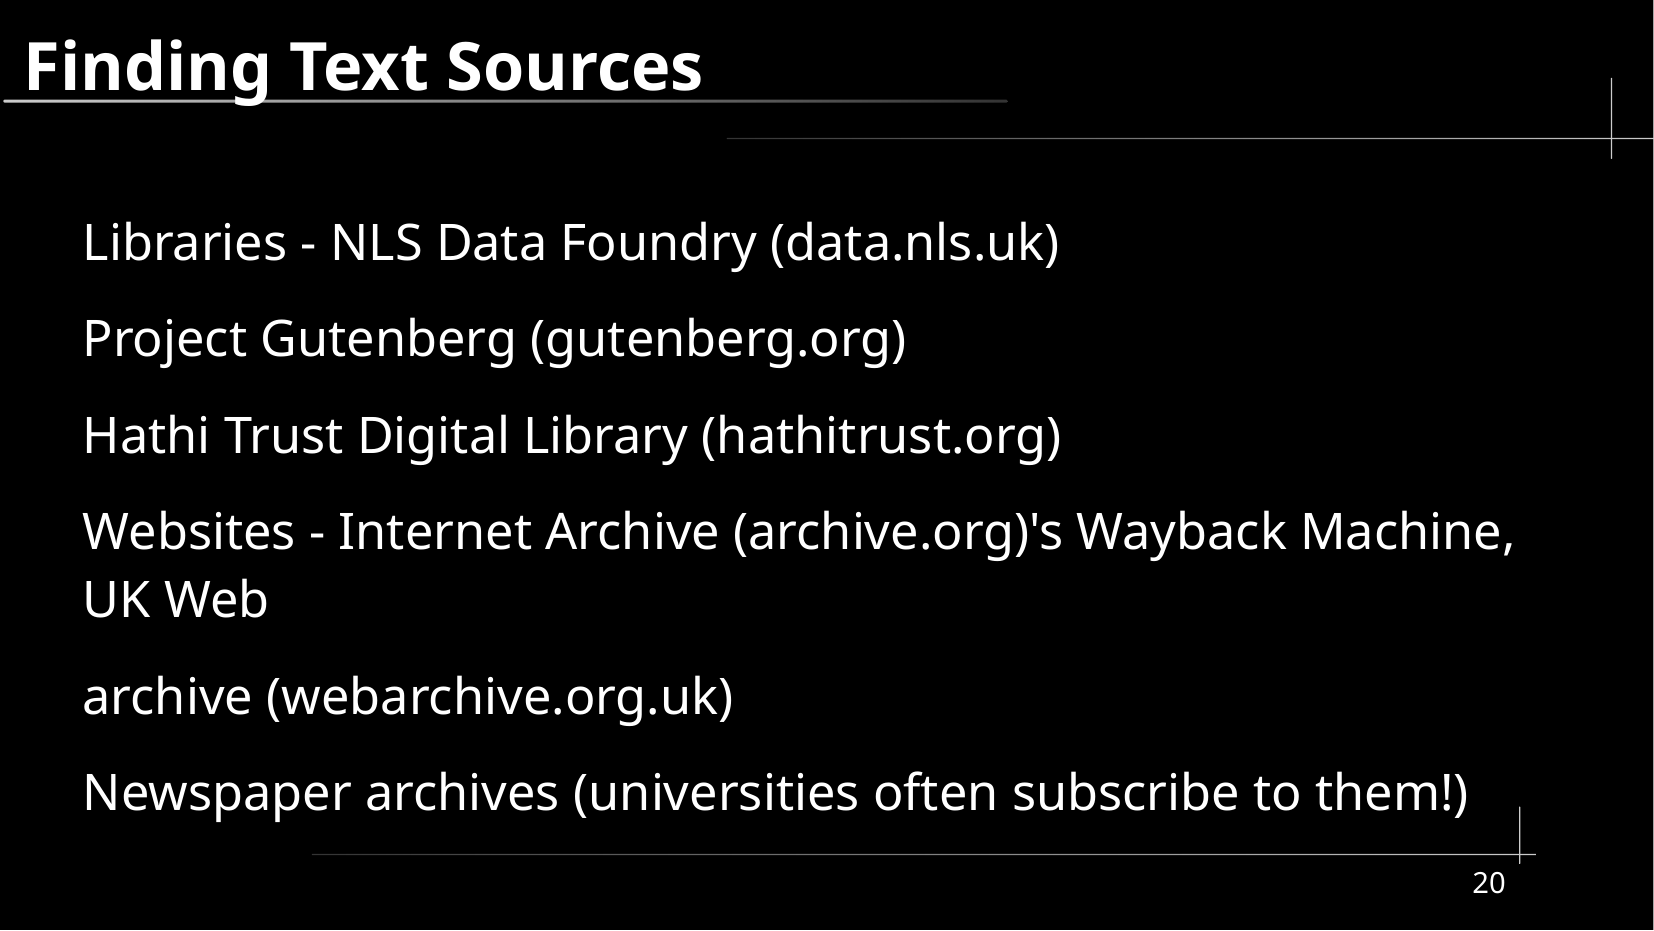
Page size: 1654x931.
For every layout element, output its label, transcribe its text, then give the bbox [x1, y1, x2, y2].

title Finding Text Sources [23, 11, 1589, 119]
list Libraries - NLS Data Foundry (data.nls.uk) Project Gutenberg (gutenberg.org) Hathi Trust Digital Library (hathitrust.org) Websites - Internet Archive (archive.org)'s Wayback Machine, UK Web archive (webarchive.org.uk) Newspaper archives (universities often subscribe to them!) [82, 206, 1571, 827]
